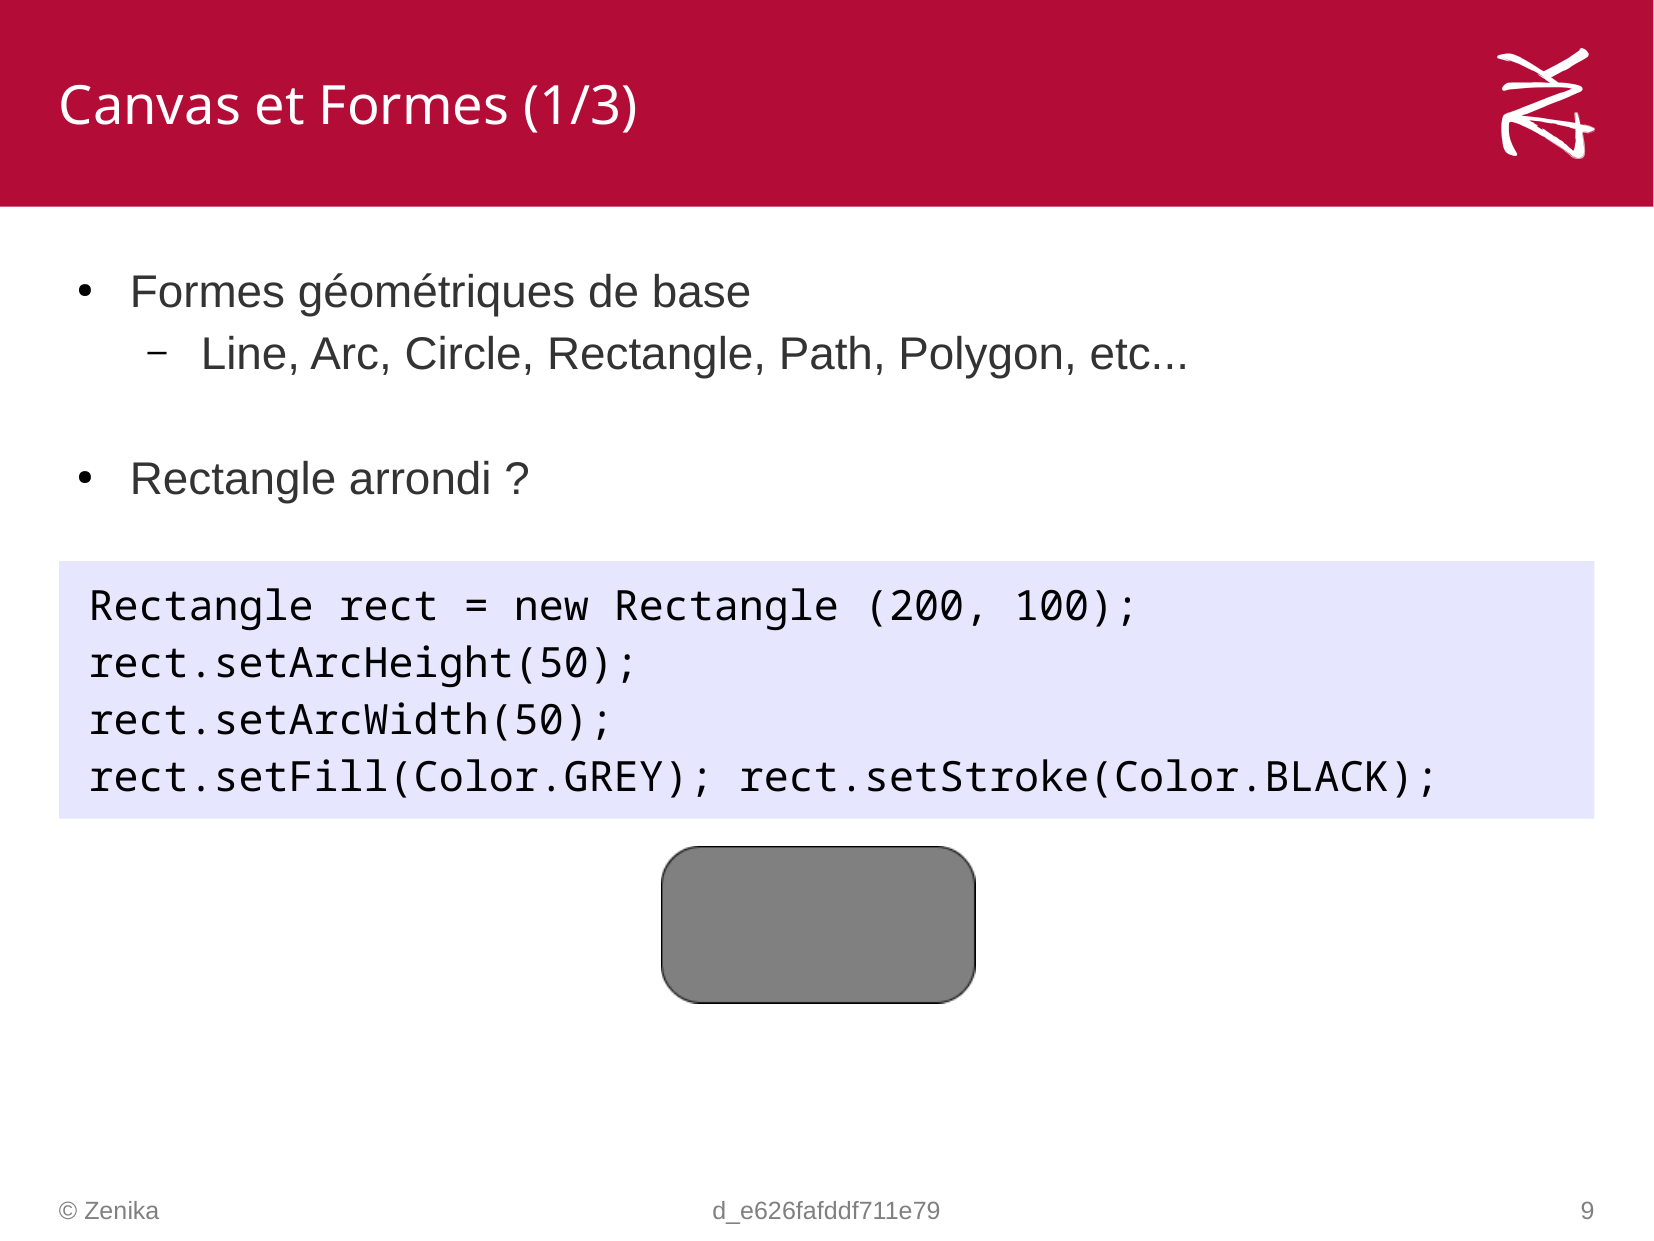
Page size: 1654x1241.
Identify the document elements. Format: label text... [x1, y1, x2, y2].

list Formes géométriques de base Line, Arc, Circle, Rectangle, Path, Polygon, etc... Rectangle arrondi ? [59, 819, 1595, 1182]
title Canvas et Formes (1/3) [59, 29, 1595, 178]
text_box Rectangle rect = new Rectangle (200, 100); rect.setArcHeight(50); rect.setArcWidth(50); rect.setFill(Color.GREY); rect.setStroke(Color.BLACK); [59, 561, 1595, 785]
picture [661, 846, 976, 1004]
list Formes géométriques de base Line, Arc, Circle, Rectangle, Path, Polygon, etc... Rectangle arrondi ? [59, 265, 1595, 561]
